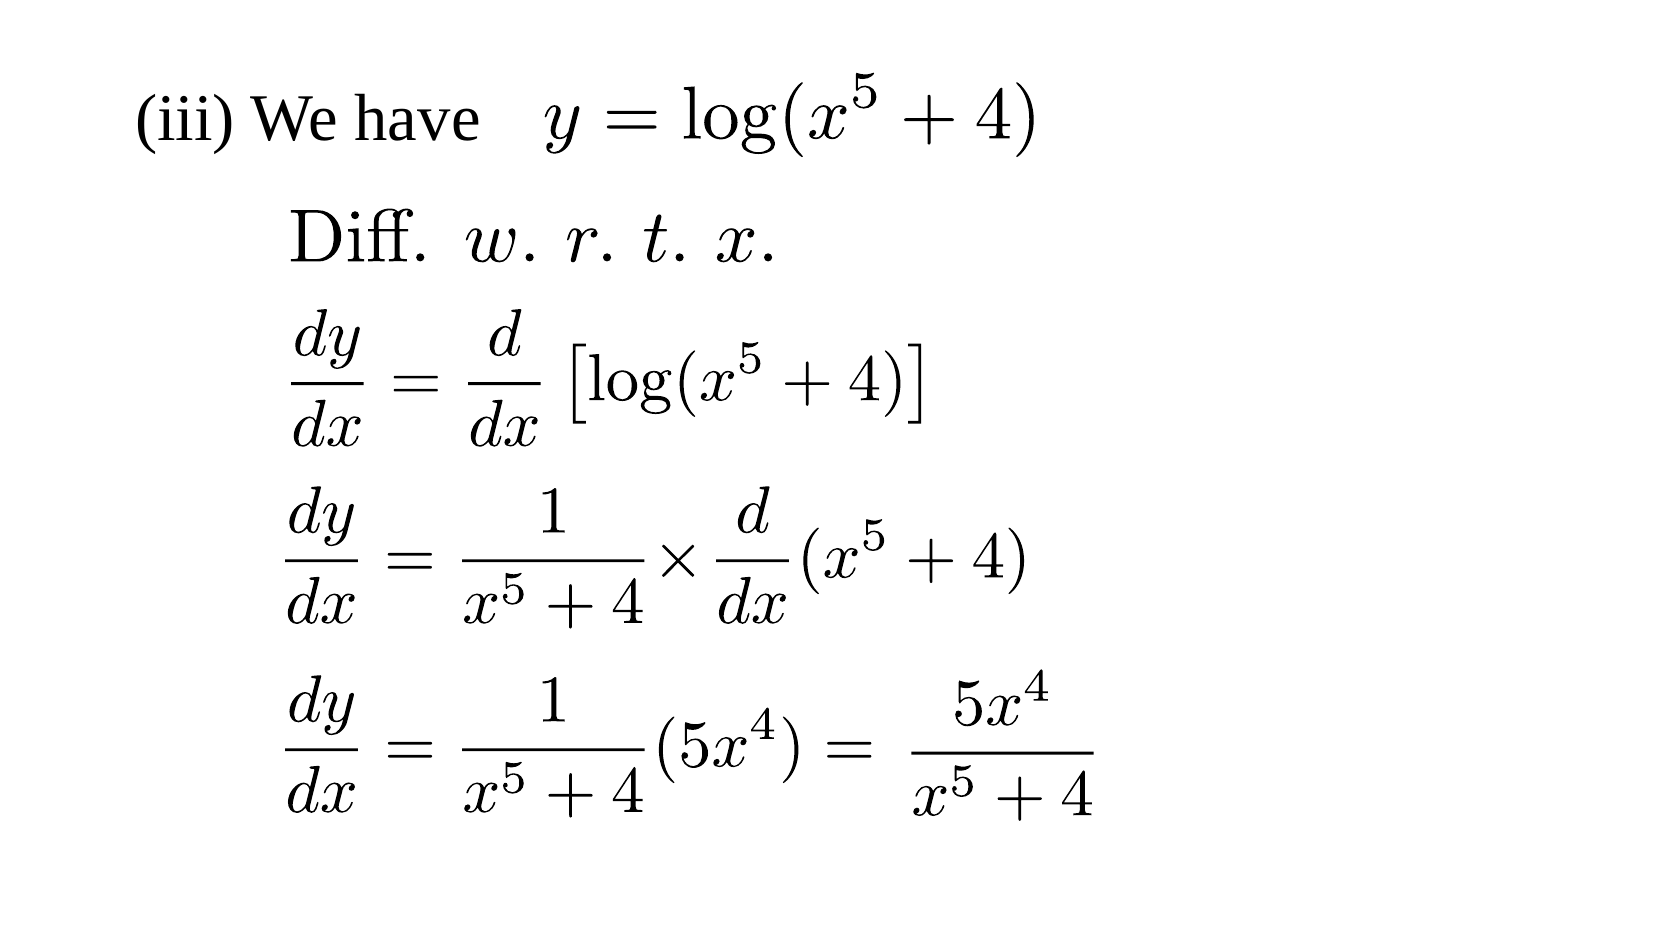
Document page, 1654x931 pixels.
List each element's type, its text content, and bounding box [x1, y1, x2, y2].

text_box [716, 486, 1025, 624]
text_box [911, 669, 1094, 821]
title (iii) We have [42, 37, 1602, 875]
text_box [291, 309, 922, 447]
text_box [544, 72, 1034, 158]
text_box [285, 675, 872, 818]
text_box [285, 486, 695, 629]
text_box [290, 208, 773, 263]
